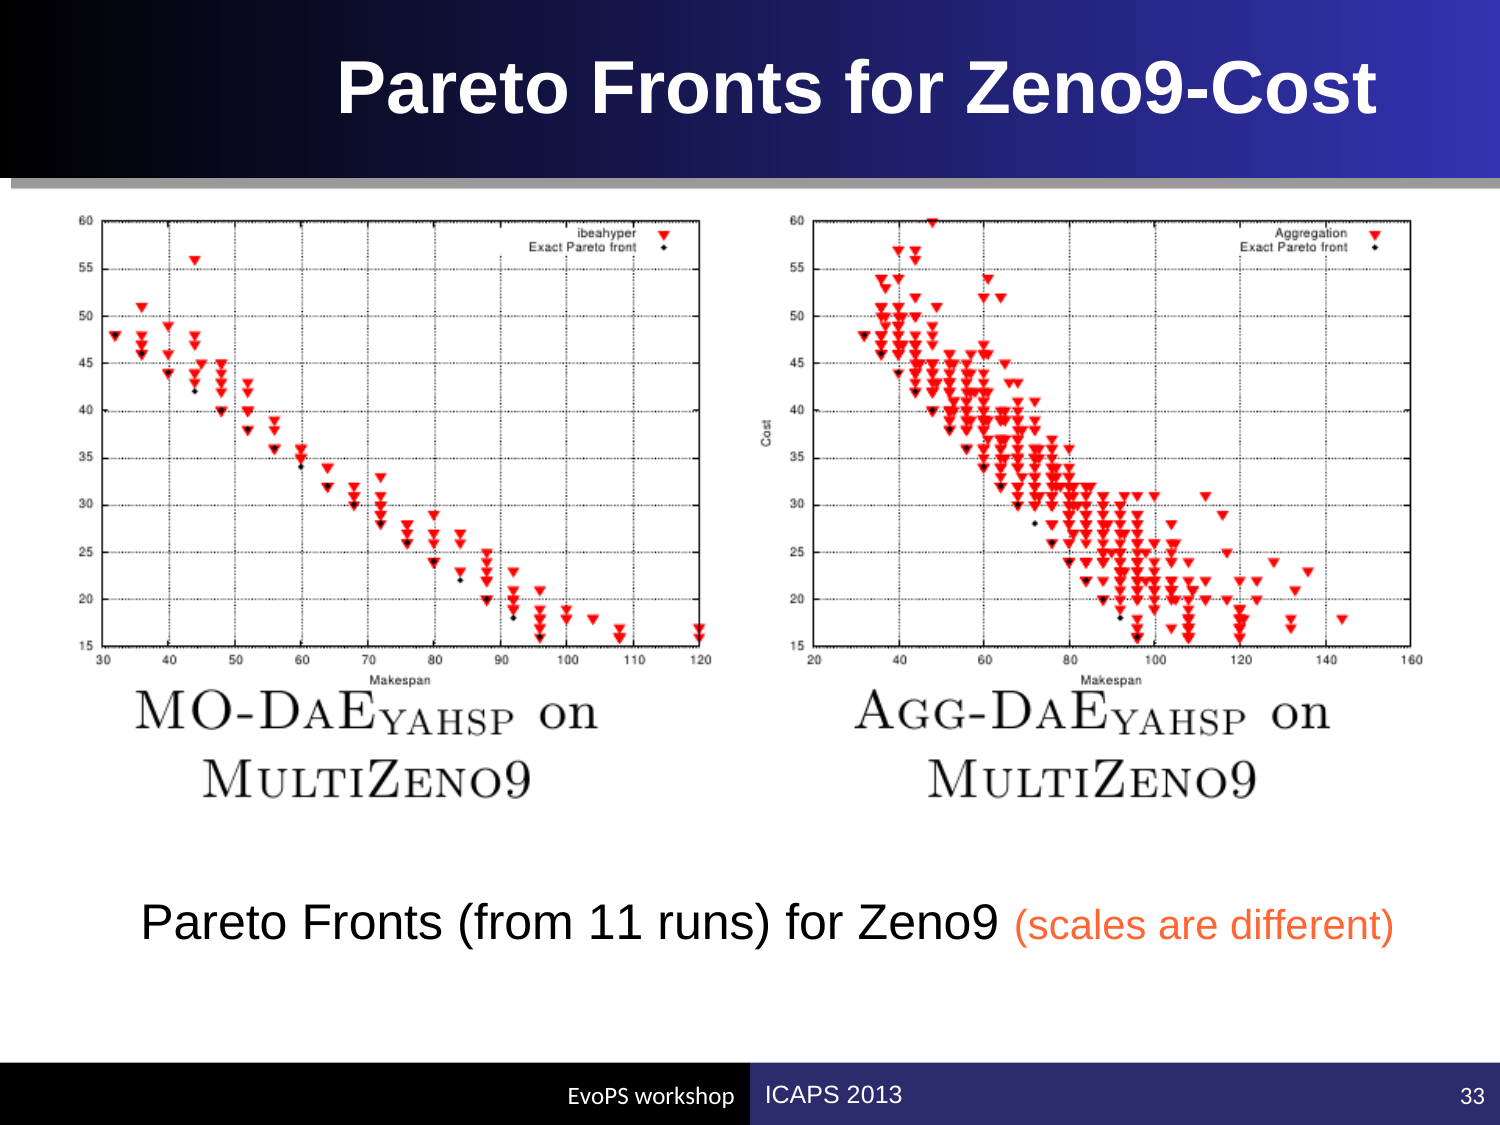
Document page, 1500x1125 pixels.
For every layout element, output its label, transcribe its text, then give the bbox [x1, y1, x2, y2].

text_box Pareto Fronts (from 11 runs) for Zeno9 (scales are different) [70, 881, 1465, 957]
text_box Pareto Fronts for Zeno9-Cost [322, 31, 1441, 137]
picture [61, 200, 1449, 827]
